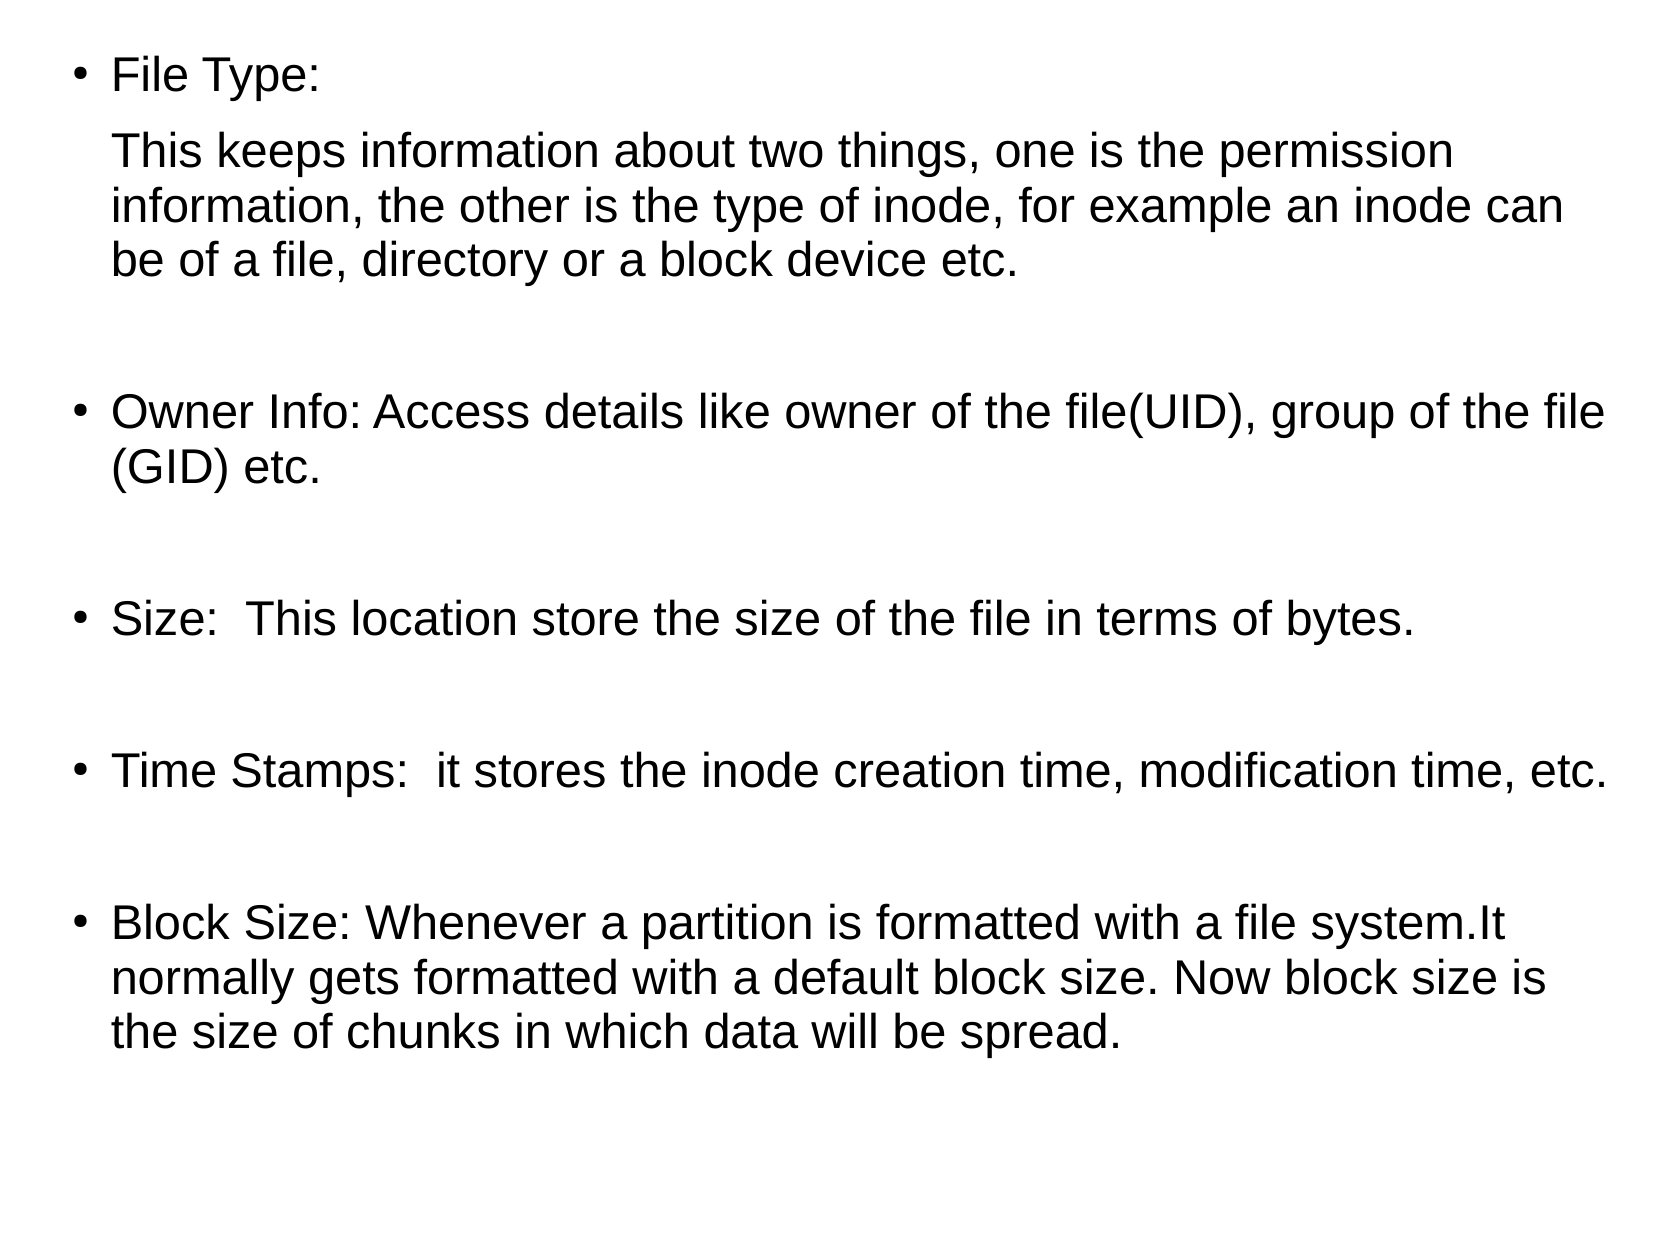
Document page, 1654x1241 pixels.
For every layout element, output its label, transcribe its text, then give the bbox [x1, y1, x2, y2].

list File Type: This keeps information about two things, one is the permission information, the other is the type of inode, for example an inode can be of a file, directory or a block device etc. Owner Info: Access details like owner of the file(UID), group of the file (GID) etc. Size: This location store the size of the file in terms of bytes. Time Stamps: it stores the inode creation time, modification time, etc. Block Size: Whenever a partition is formatted with a file system.It normally gets formatted with a default block size. Now block size is the size of chunks in which data will be spread. [59, 47, 1621, 1099]
